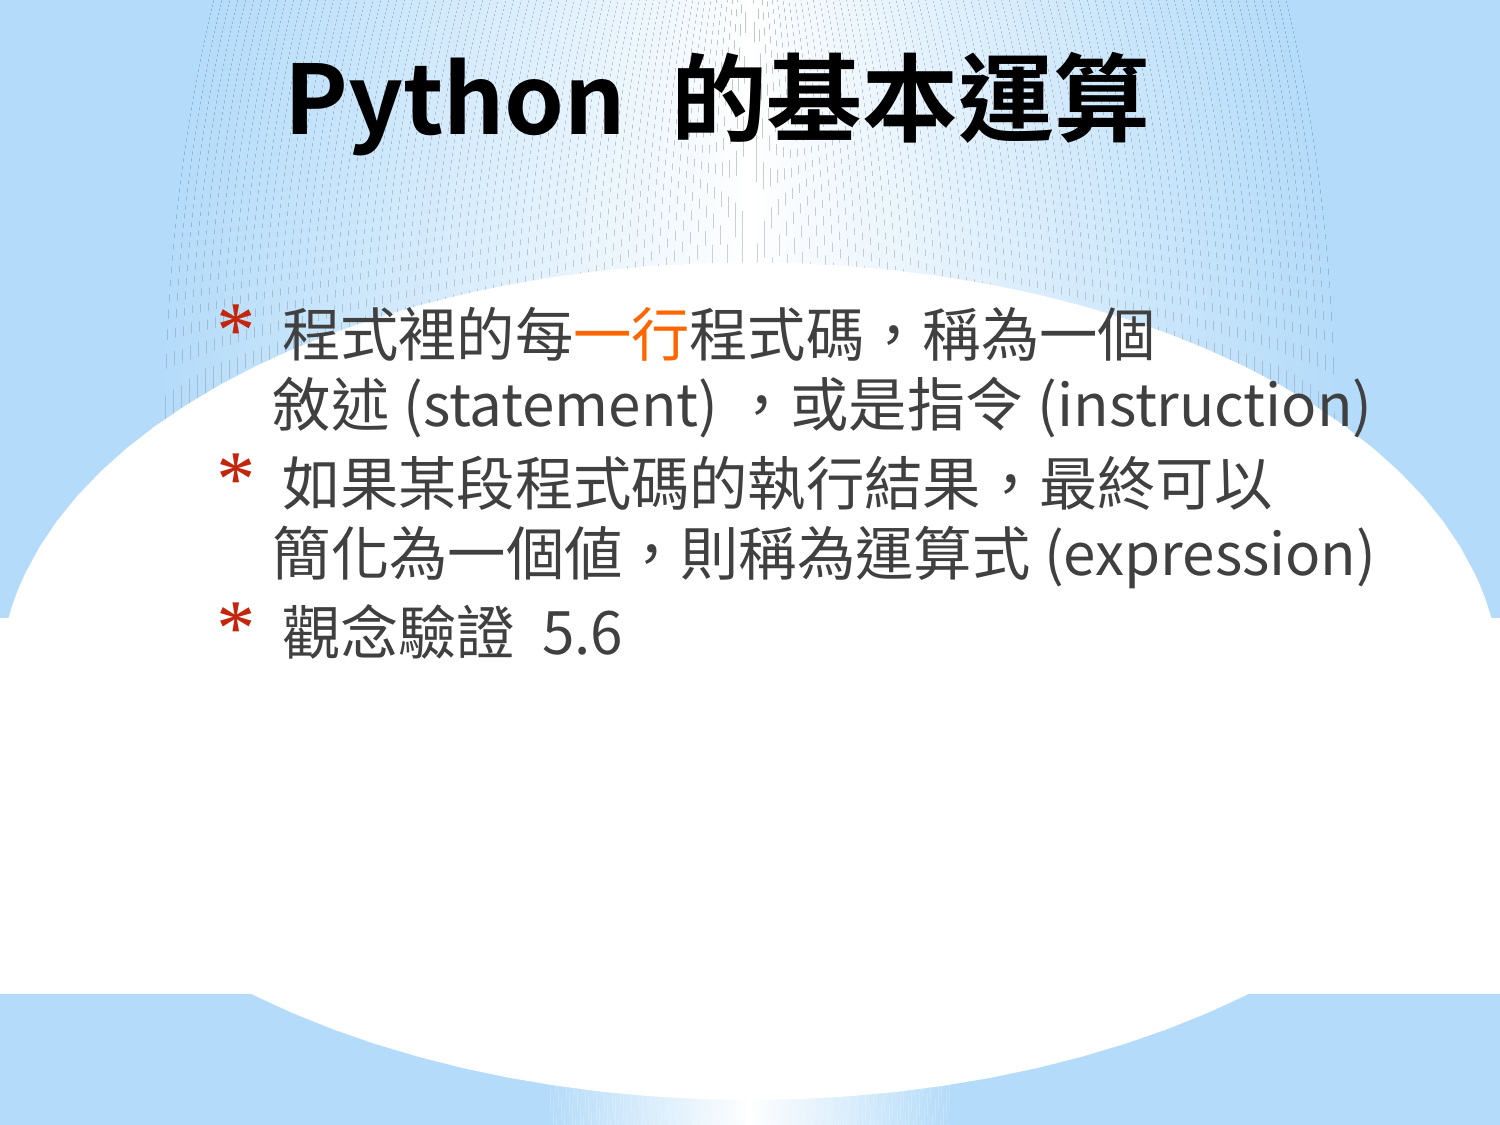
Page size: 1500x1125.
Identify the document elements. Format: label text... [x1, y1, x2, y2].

list 程式裡的每一行程式碼，稱為一個 敘述(statement)，或是指令(instruction) 如果某段程式碼的執行結果，最終可以 簡化為一個値，則稱為運算式(expression) 觀念驗證 5.6 [194, 290, 1400, 1047]
title Python 的基本運算 [183, 30, 1252, 219]
